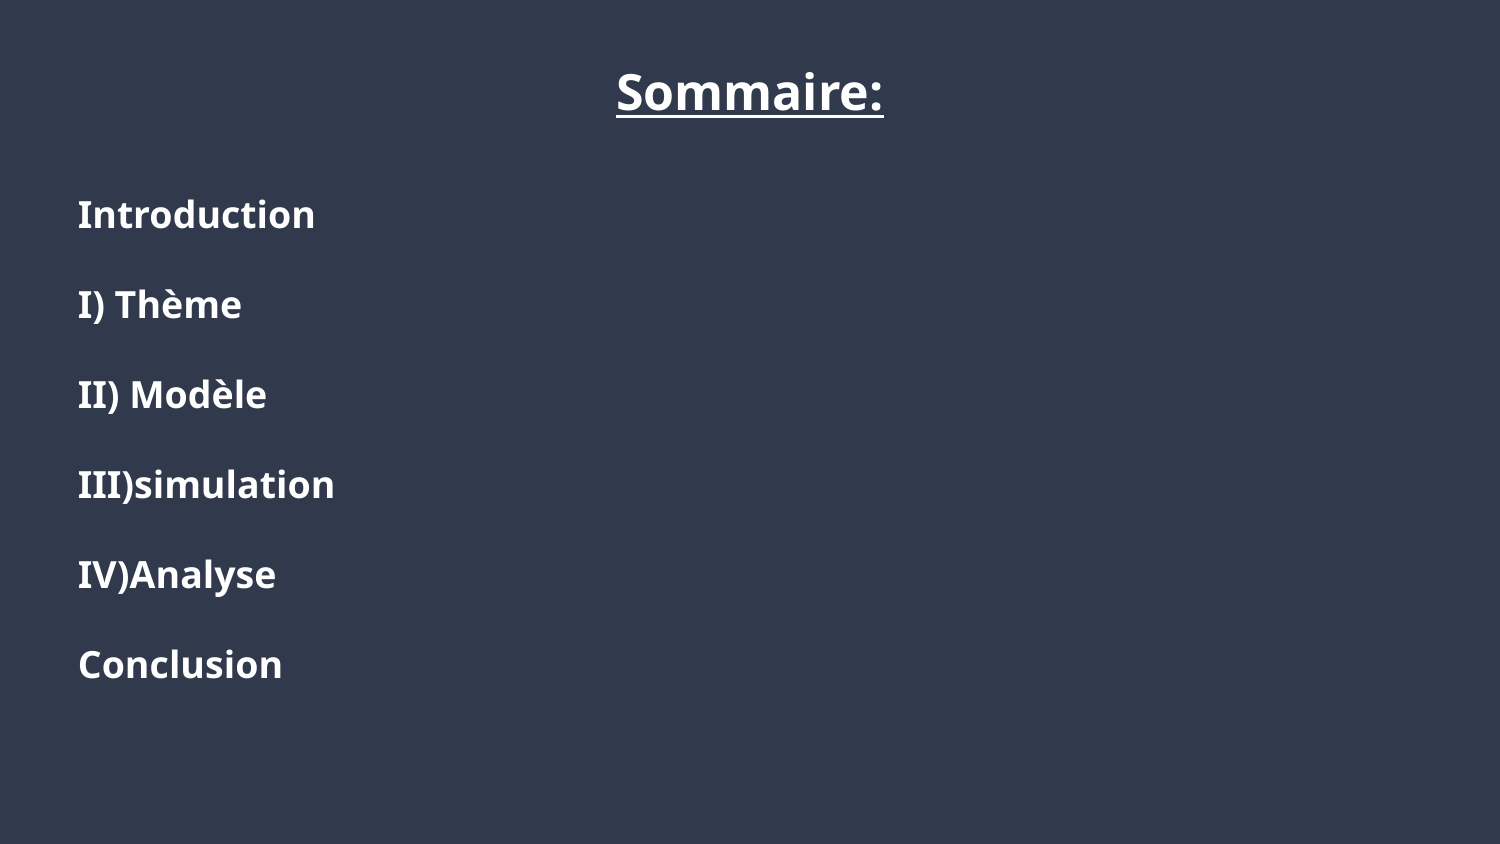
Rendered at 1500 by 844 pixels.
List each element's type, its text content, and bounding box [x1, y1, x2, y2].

text_box Sommaire: Introduction I) Thème II) Modèle III)simulation IV)Analyse Conclusion [62, 45, 1437, 798]
